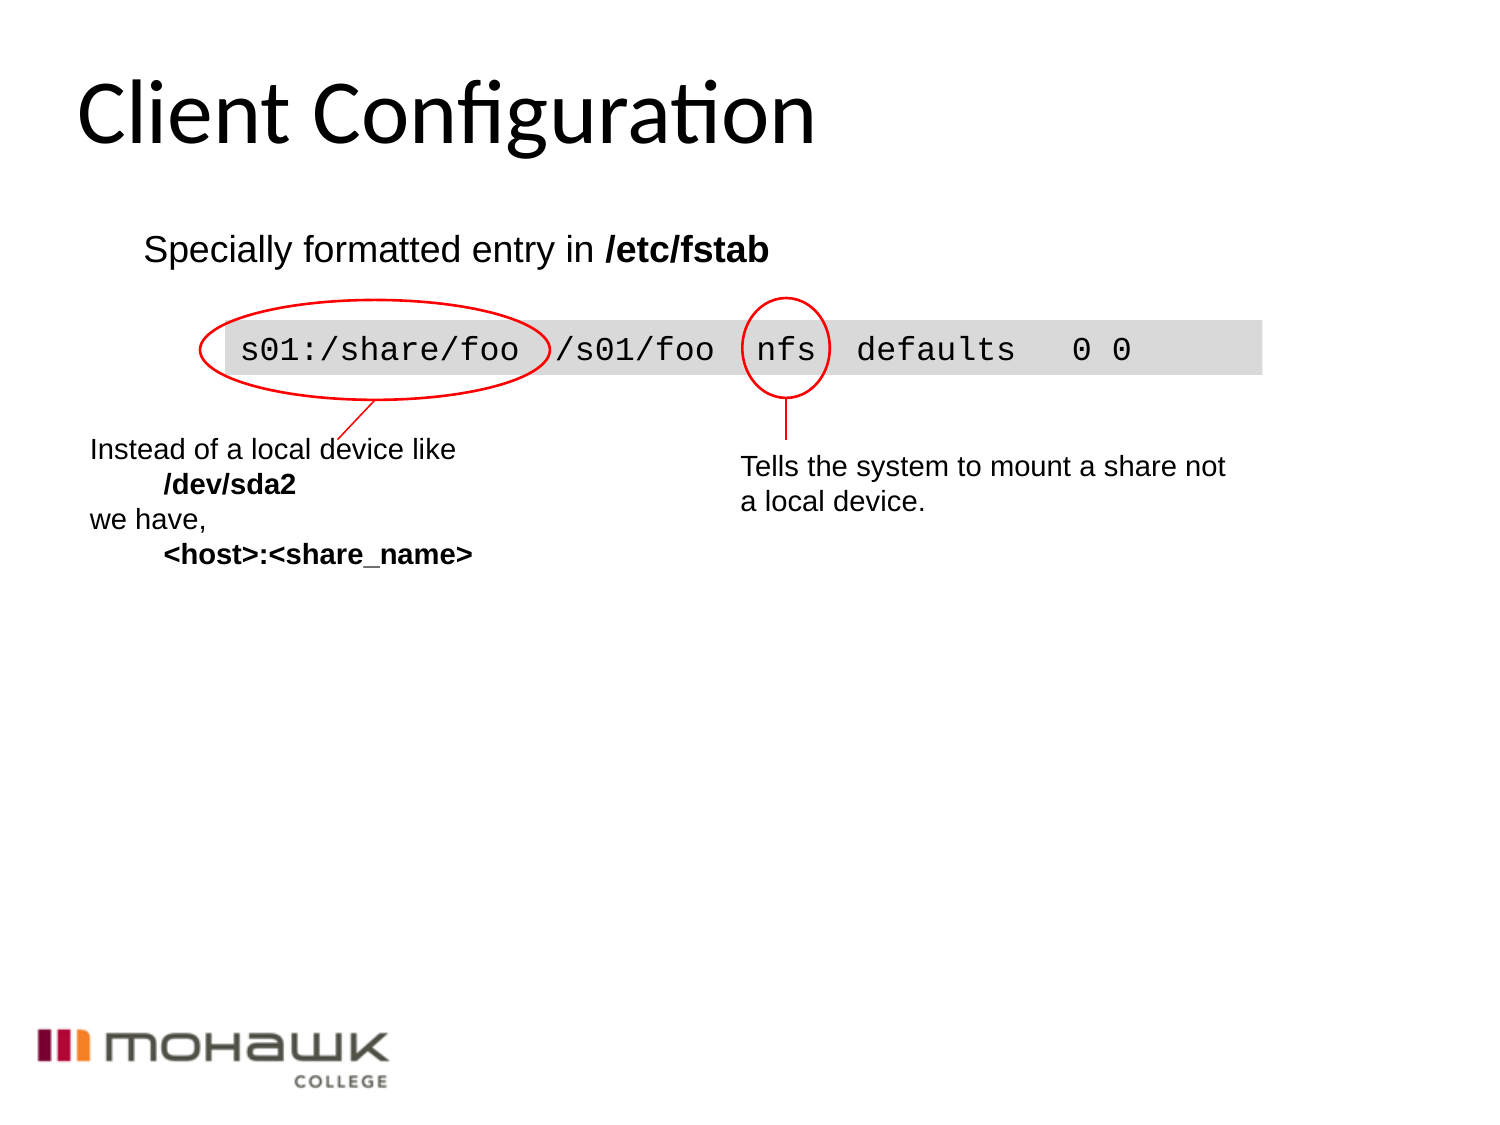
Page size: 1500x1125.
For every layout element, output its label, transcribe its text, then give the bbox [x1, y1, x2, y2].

text_box s01:/share/foo /s01/foo nfs defaults 0 0 [225, 320, 548, 375]
text_box Client Configuration [62, 44, 1413, 233]
text_box s01:/share/foo /s01/foo nfs defaults 0 0 [744, 320, 828, 375]
text_box s01:/share/foo /s01/foo nfs defaults 0 0 [825, 320, 1263, 375]
text_box Specially formatted entry in /etc/fstab [128, 218, 785, 278]
text_box Instead of a local device like /dev/sda2 we have, <host>:<share_name> [75, 422, 686, 578]
text_box Tells the system to mount a share not a local device. [725, 439, 1251, 525]
text_box s01:/share/foo /s01/foo nfs defaults 0 0 [522, 320, 747, 375]
picture [5, 1000, 422, 1118]
